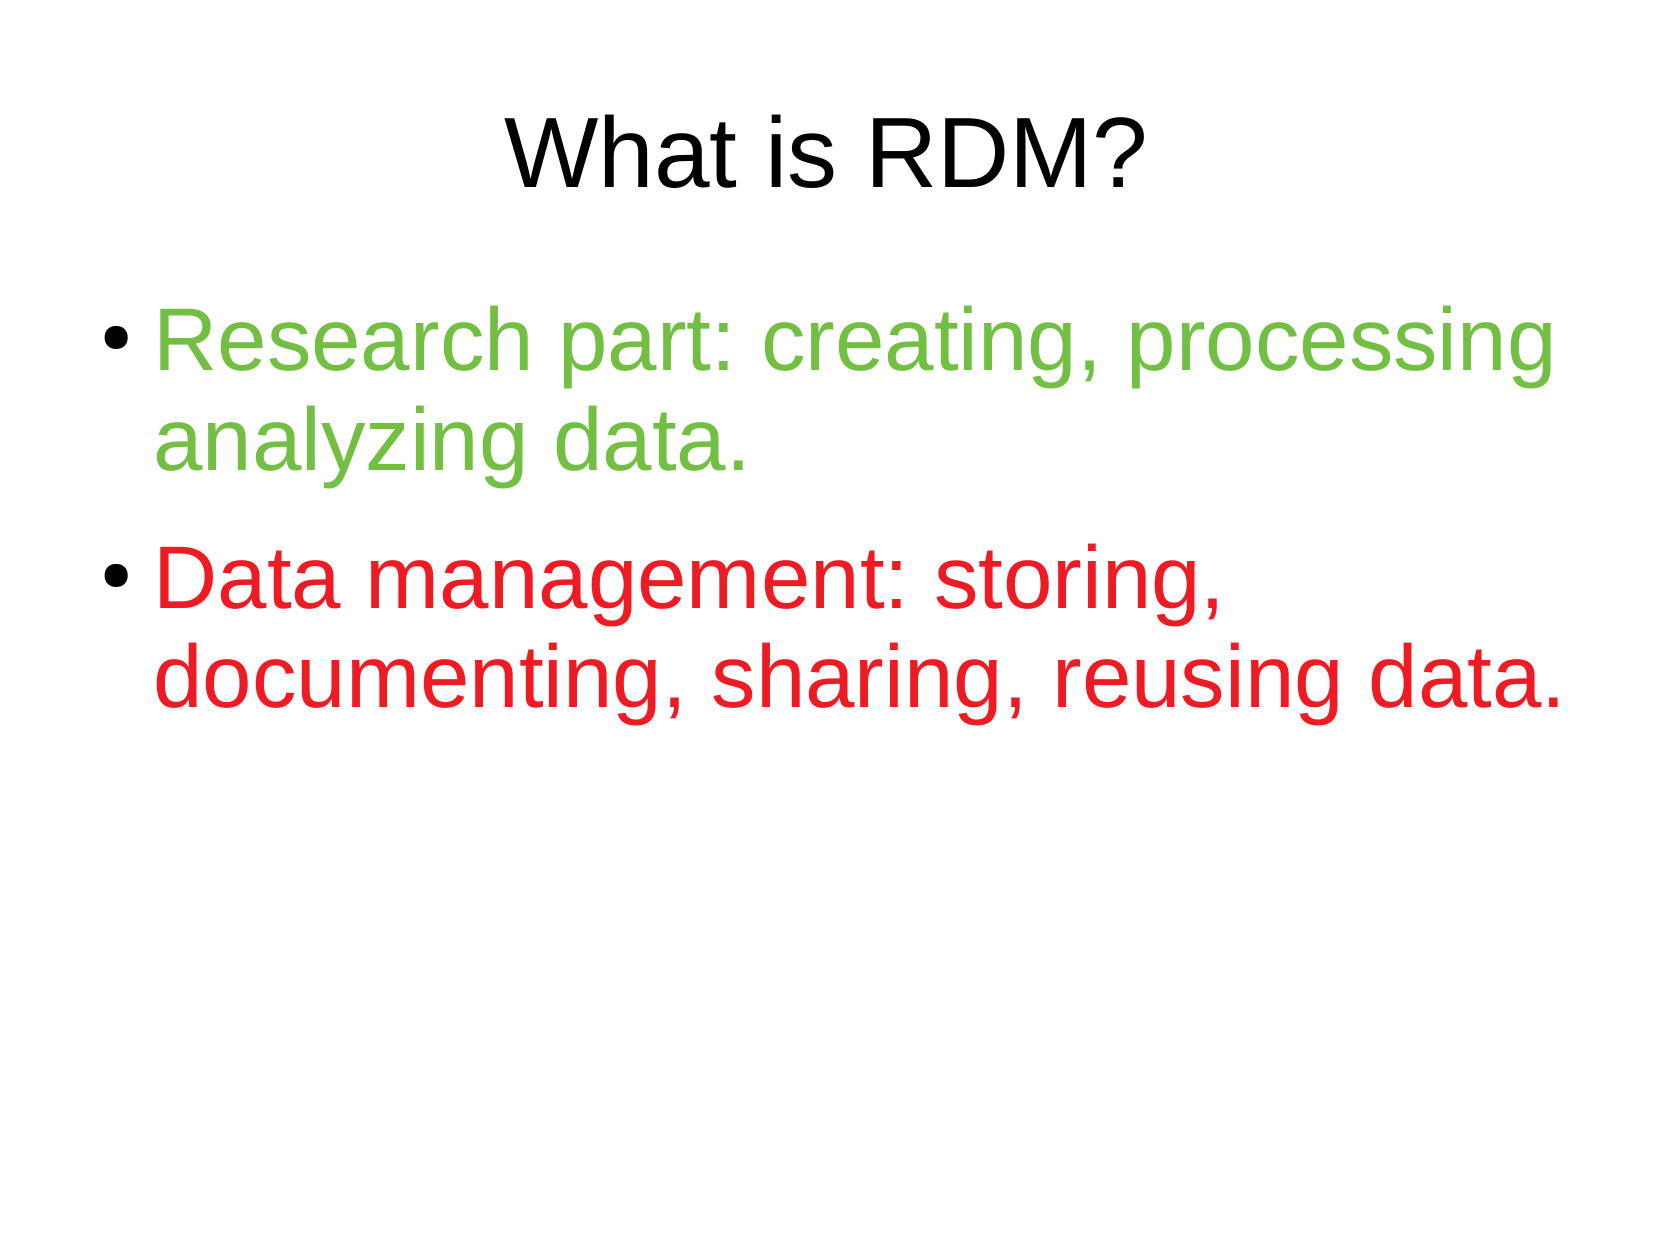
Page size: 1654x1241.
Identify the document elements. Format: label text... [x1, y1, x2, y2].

list Research part: creating, processing analyzing data. Data management: storing, documenting, sharing, reusing data. [82, 290, 1571, 1010]
title What is RDM? [82, 49, 1571, 257]
